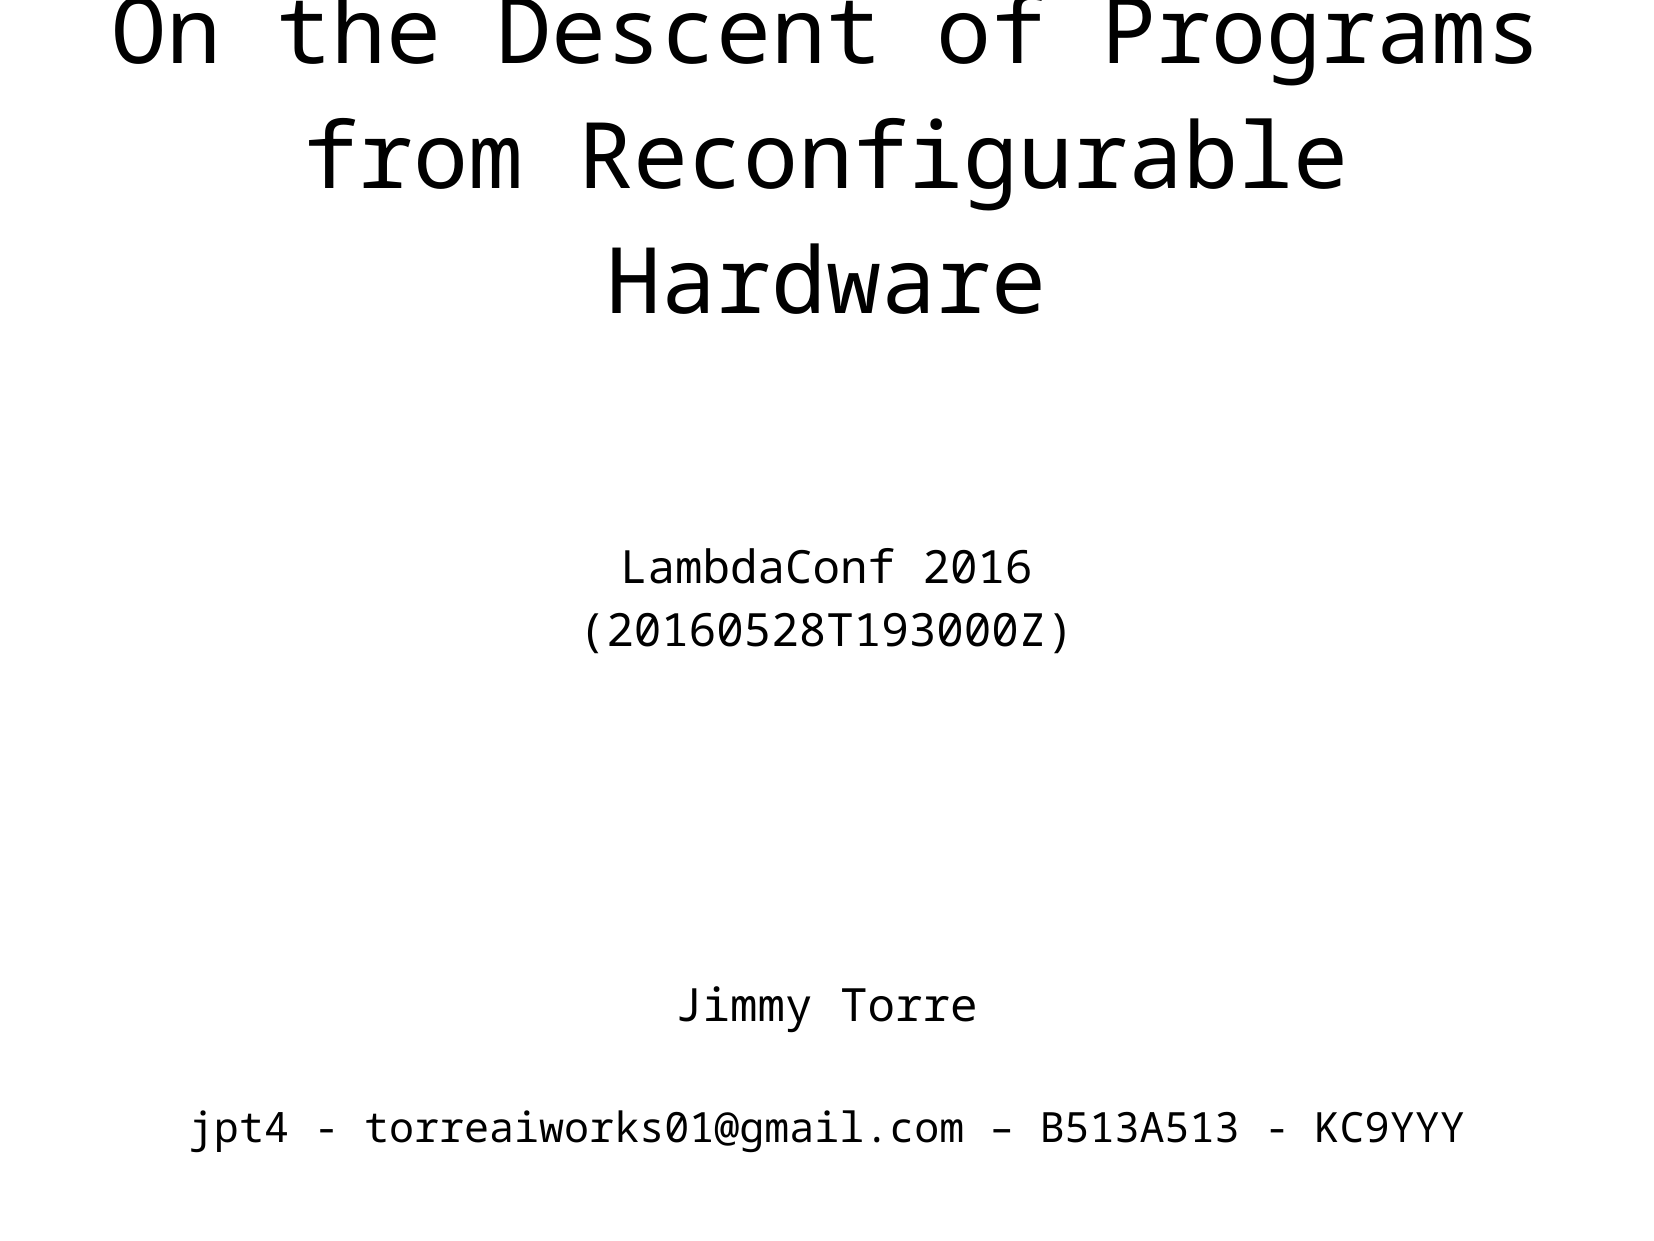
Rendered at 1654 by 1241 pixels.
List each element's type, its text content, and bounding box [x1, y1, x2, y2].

subtitle LambdaConf 2016 (20160528T193000Z) Jimmy Torre jpt4 - torreaiworks01@gmail.com – B513A513 - KC9YYY [82, 480, 1571, 1210]
title On the Descent of Programs from Reconfigurable Hardware [82, 15, 1571, 291]
